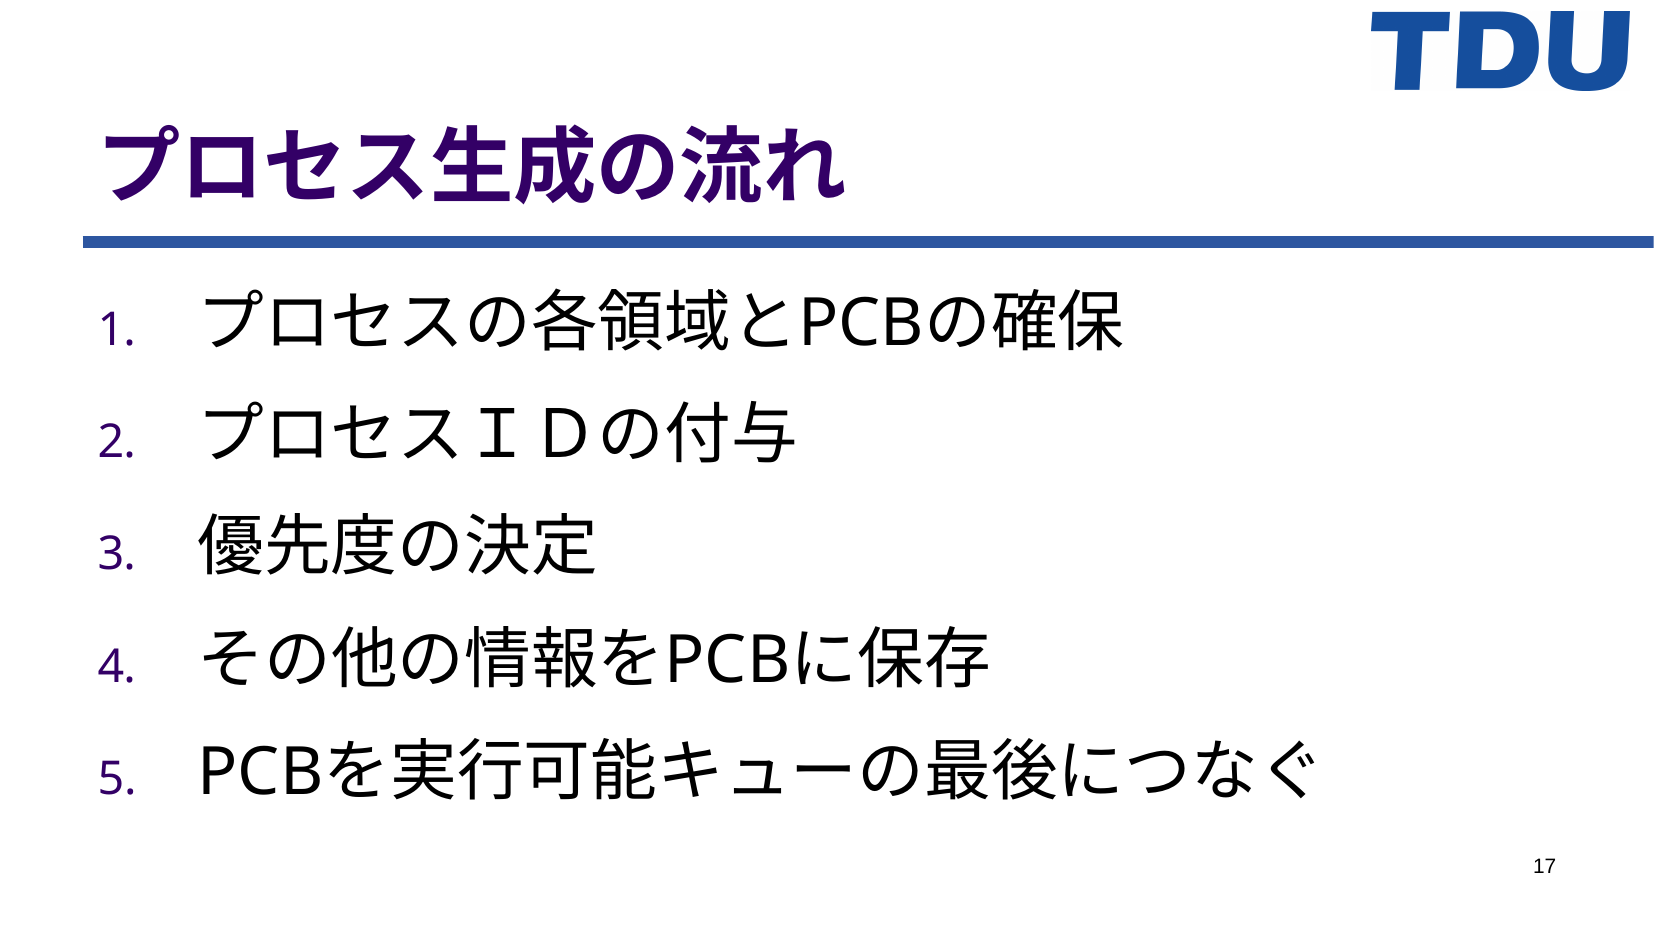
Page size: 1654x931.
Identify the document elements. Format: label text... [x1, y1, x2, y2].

picture [1371, 11, 1630, 91]
list プロセスの各領域とPCBの確保 プロセスＩＤの付与 優先度の決定 その他の情報をPCBに保存 PCBを実行可能キューの最後につなぐ [82, 259, 1571, 807]
title プロセス生成の流れ [82, 51, 1571, 228]
